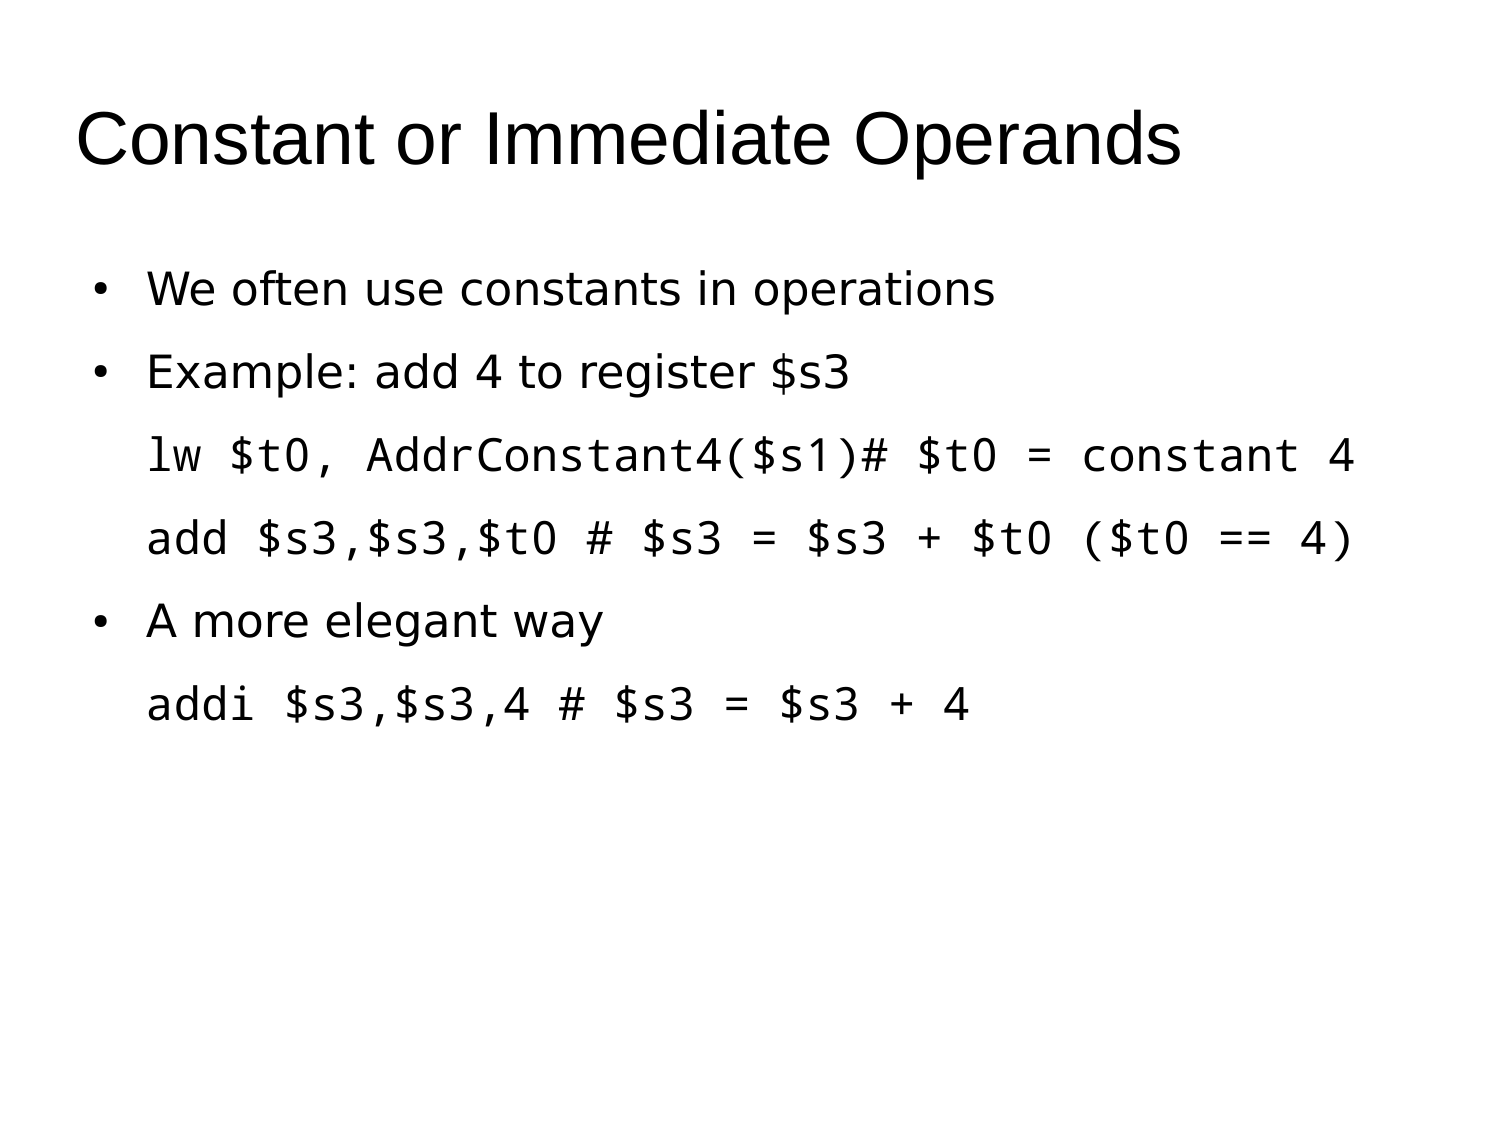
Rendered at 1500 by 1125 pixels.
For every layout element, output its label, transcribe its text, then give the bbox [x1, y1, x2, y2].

title Constant or Immediate Operands [75, 44, 1425, 233]
list We often use constants in operations Example: add 4 to register $s3 lw $t0, AddrConstant4($s1)# $t0 = constant 4 add $s3,$s3,$t0 # $s3 = $s3 + $t0 ($t0 == 4) A more elegant way addi $s3,$s3,4 # $s3 = $s3 + 4 [75, 263, 1425, 916]
